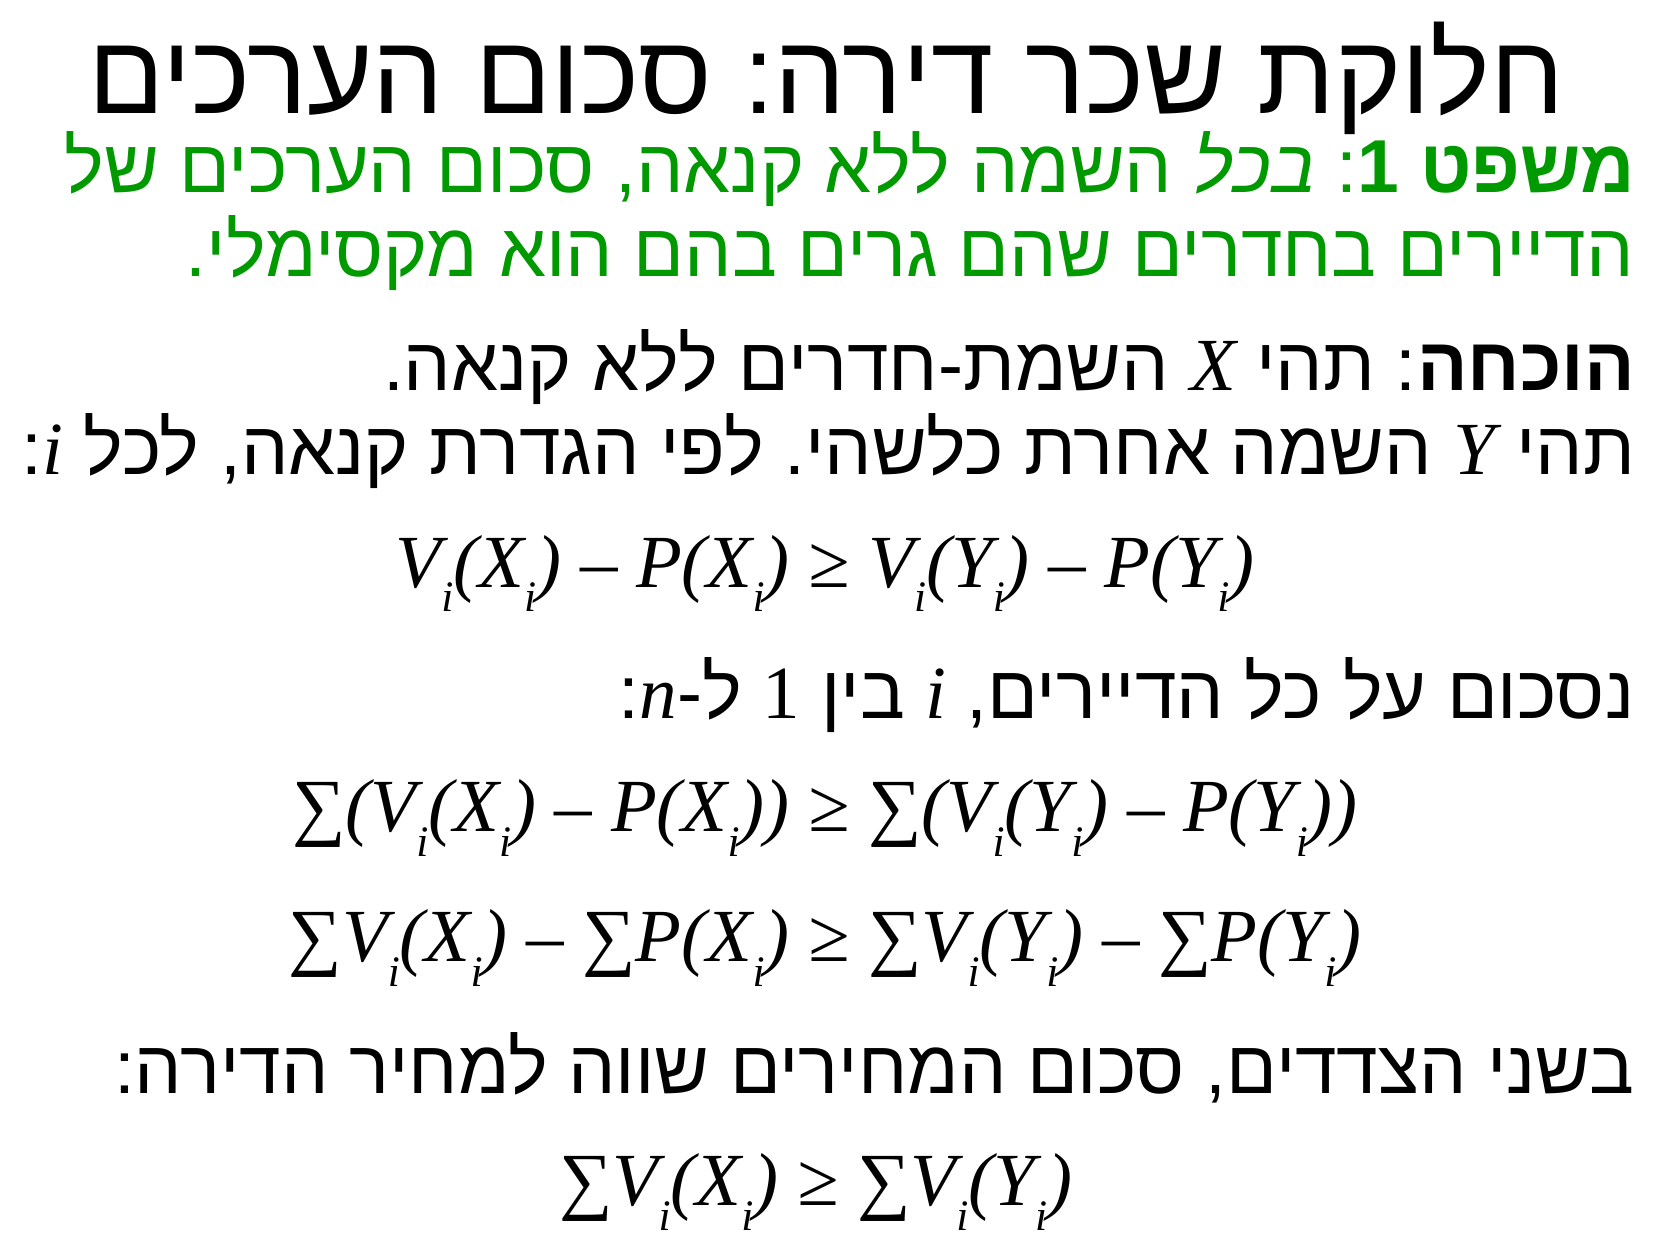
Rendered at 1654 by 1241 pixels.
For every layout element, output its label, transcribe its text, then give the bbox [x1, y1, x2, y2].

list משפט 1: בכל השמה ללא קנאה, סכום הערכים של הדיירים בחדרים שהם גרים בהם הוא מקסימלי. הוכחה: תהי X השמת-חדרים ללא קנאה. תהי Y השמה אחרת כלשהי. לפי הגדרת קנאה, לכל i: Vi(Xi) – P(Xi) ≥ Vi(Yi) – P(Yi) נסכום על כל הדיירים, i בין 1 ל-n: ∑(Vi(Xi) – P(Xi)) ≥ ∑(Vi(Yi) – P(Yi)) ∑Vi(Xi) – ∑P(Xi) ≥ ∑Vi(Yi) – ∑P(Yi) בשני הצדדים, סכום המחירים שווה למחיר הדירה: ∑Vi(Xi) ≥ ∑Vi(Yi) [15, 124, 1636, 1201]
title חלוקת שכר דירה: סכום הערכים [0, 0, 1654, 151]
